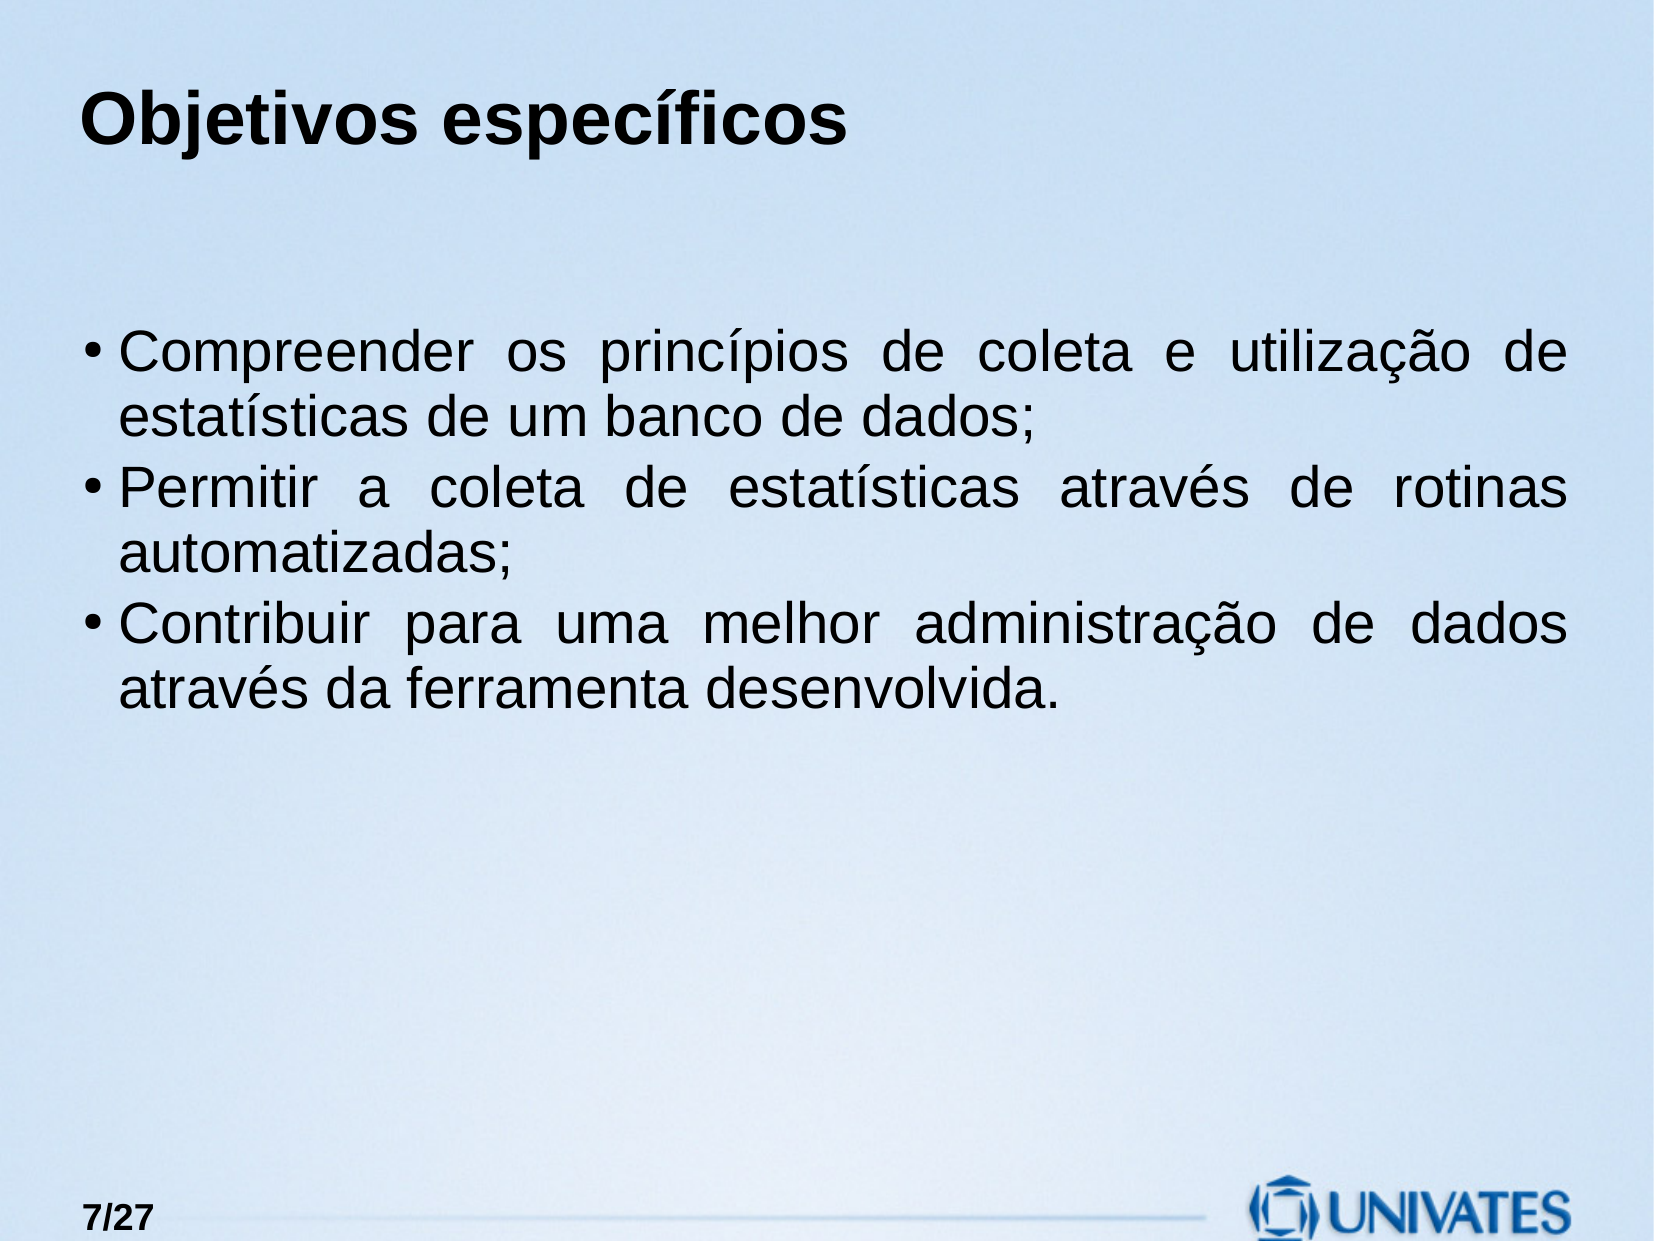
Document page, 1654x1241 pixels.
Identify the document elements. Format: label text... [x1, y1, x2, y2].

subtitle Compreender os princípios de coleta e utilização de estatísticas de um banco de dados; Permitir a coleta de estatísticas através de rotinas automatizadas; Contribuir para uma melhor administração de dados através da ferramenta desenvolvida. [82, 318, 1571, 1039]
title Objetivos específicos [79, 60, 1568, 184]
